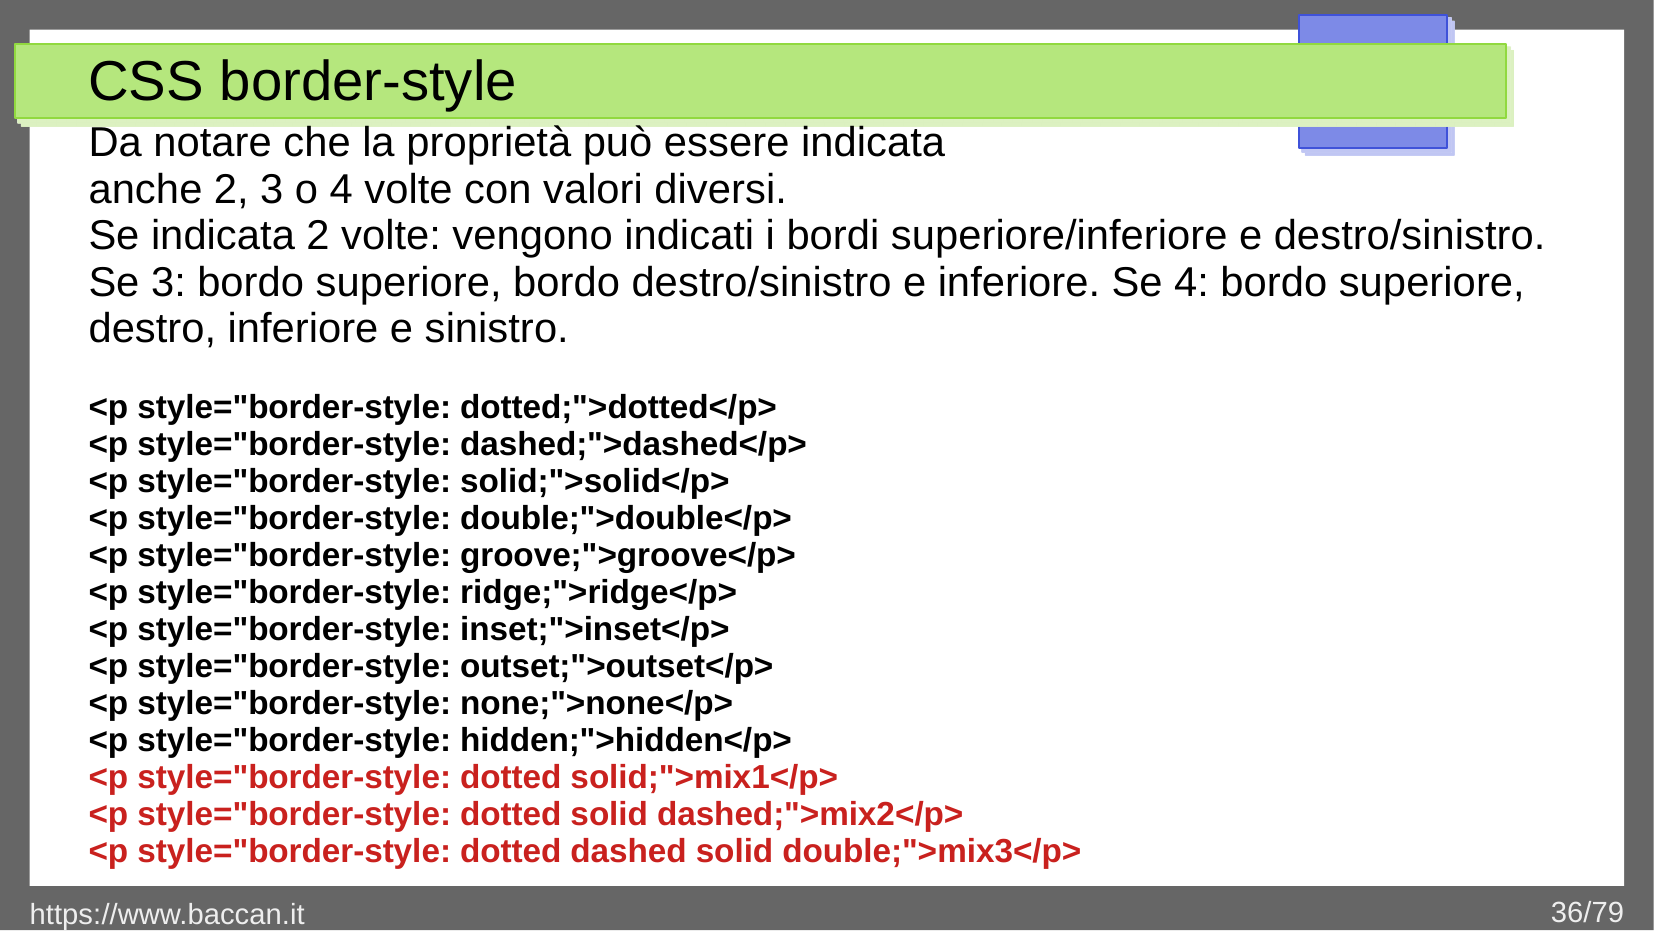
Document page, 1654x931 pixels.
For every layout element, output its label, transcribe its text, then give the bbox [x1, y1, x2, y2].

text_box Da notare che la proprietà può essere indicata anche 2, 3 o 4 volte con valori diversi. Se indicata 2 volte: vengono indicati i bordi superiore/inferiore e destro/sinistro. Se 3: bordo superiore, bordo destro/sinistro e inferiore. Se 4: bordo superiore, destro, inferiore e sinistro. <p style="border-style: dotted;">dotted</p> <p style="border-style: dashed;">dashed</p> <p style="border-style: solid;">solid</p> <p style="border-style: double;">double</p> <p style="border-style: groove;">groove</p> <p style="border-style: ridge;">ridge</p> <p style="border-style: inset;">inset</p> <p style="border-style: outset;">outset</p> <p style="border-style: none;">none</p> <p style="border-style: hidden;">hidden</p> <p style="border-style: dotted solid;">mix1</p> <p style="border-style: dotted solid dashed;">mix2</p> <p style="border-style: dotted dashed solid double;">mix3</p> [88, 119, 1565, 870]
title CSS border-style [88, 44, 1506, 119]
